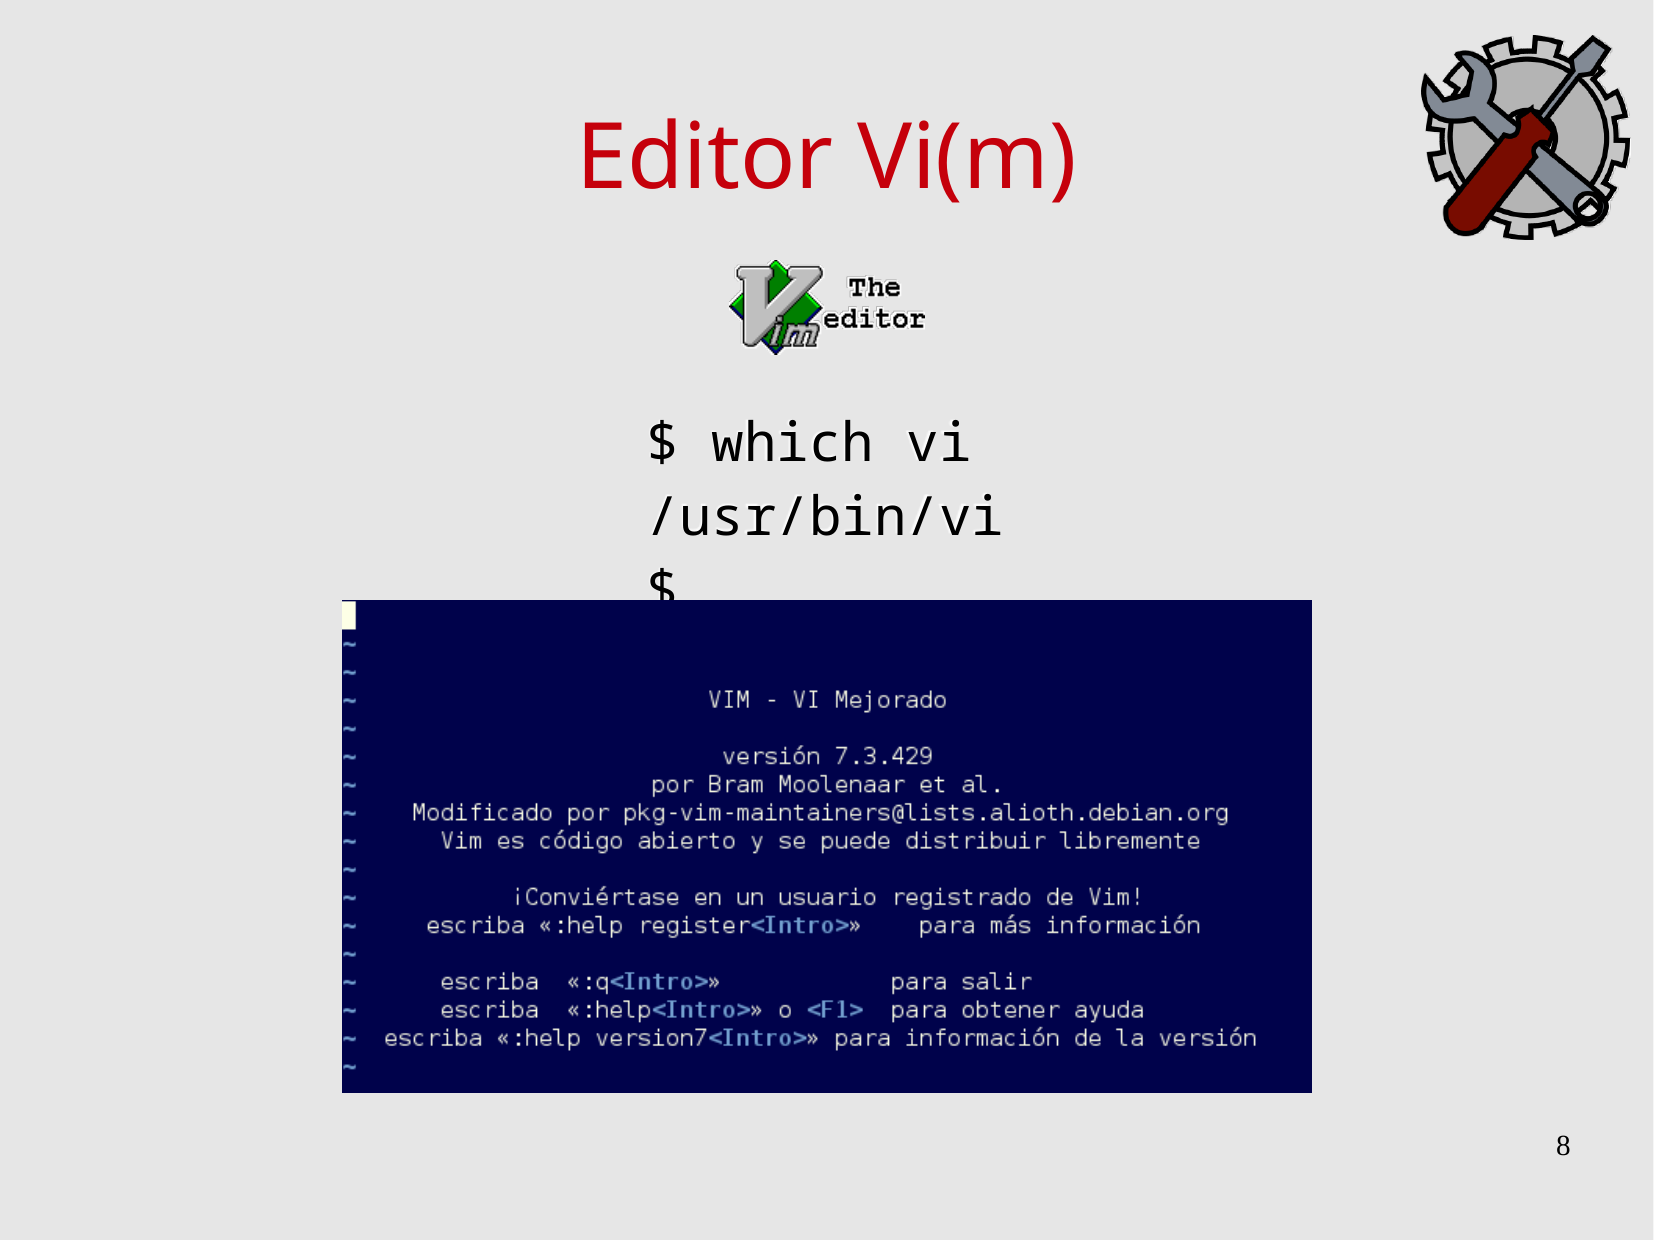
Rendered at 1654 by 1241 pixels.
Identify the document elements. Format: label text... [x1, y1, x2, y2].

text_box $ which vi /usr/bin/vi $ [631, 395, 1022, 600]
picture [729, 260, 925, 355]
picture [342, 600, 1312, 1093]
picture [1421, 35, 1630, 240]
title Editor Vi(m) [82, 49, 1571, 257]
